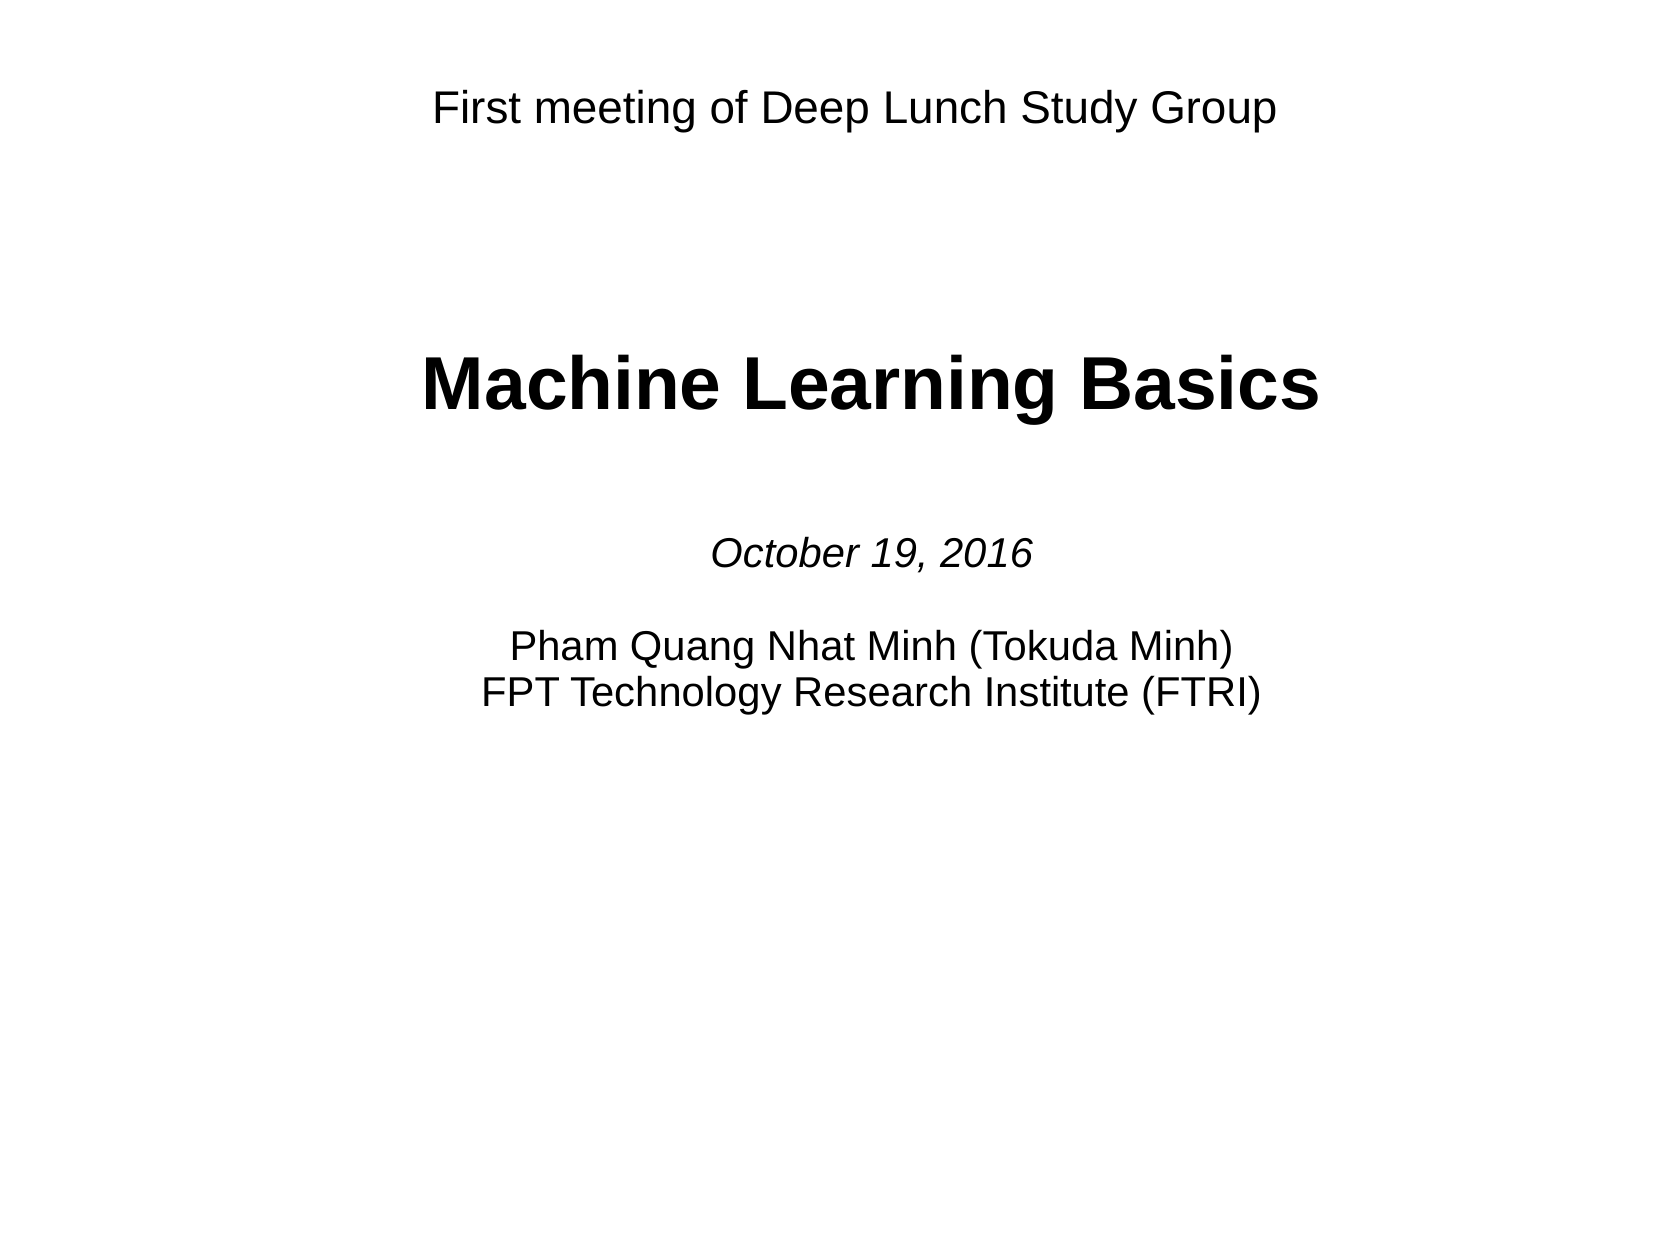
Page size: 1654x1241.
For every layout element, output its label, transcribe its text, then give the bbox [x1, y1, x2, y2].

text_box First meeting of Deep Lunch Study Group [405, 75, 1306, 174]
text_box Machine Learning Basics October 19, 2016 Pham Quang Nhat Minh (Tokuda Minh) FPT Technology Research Institute (FTRI) [369, 334, 1375, 723]
